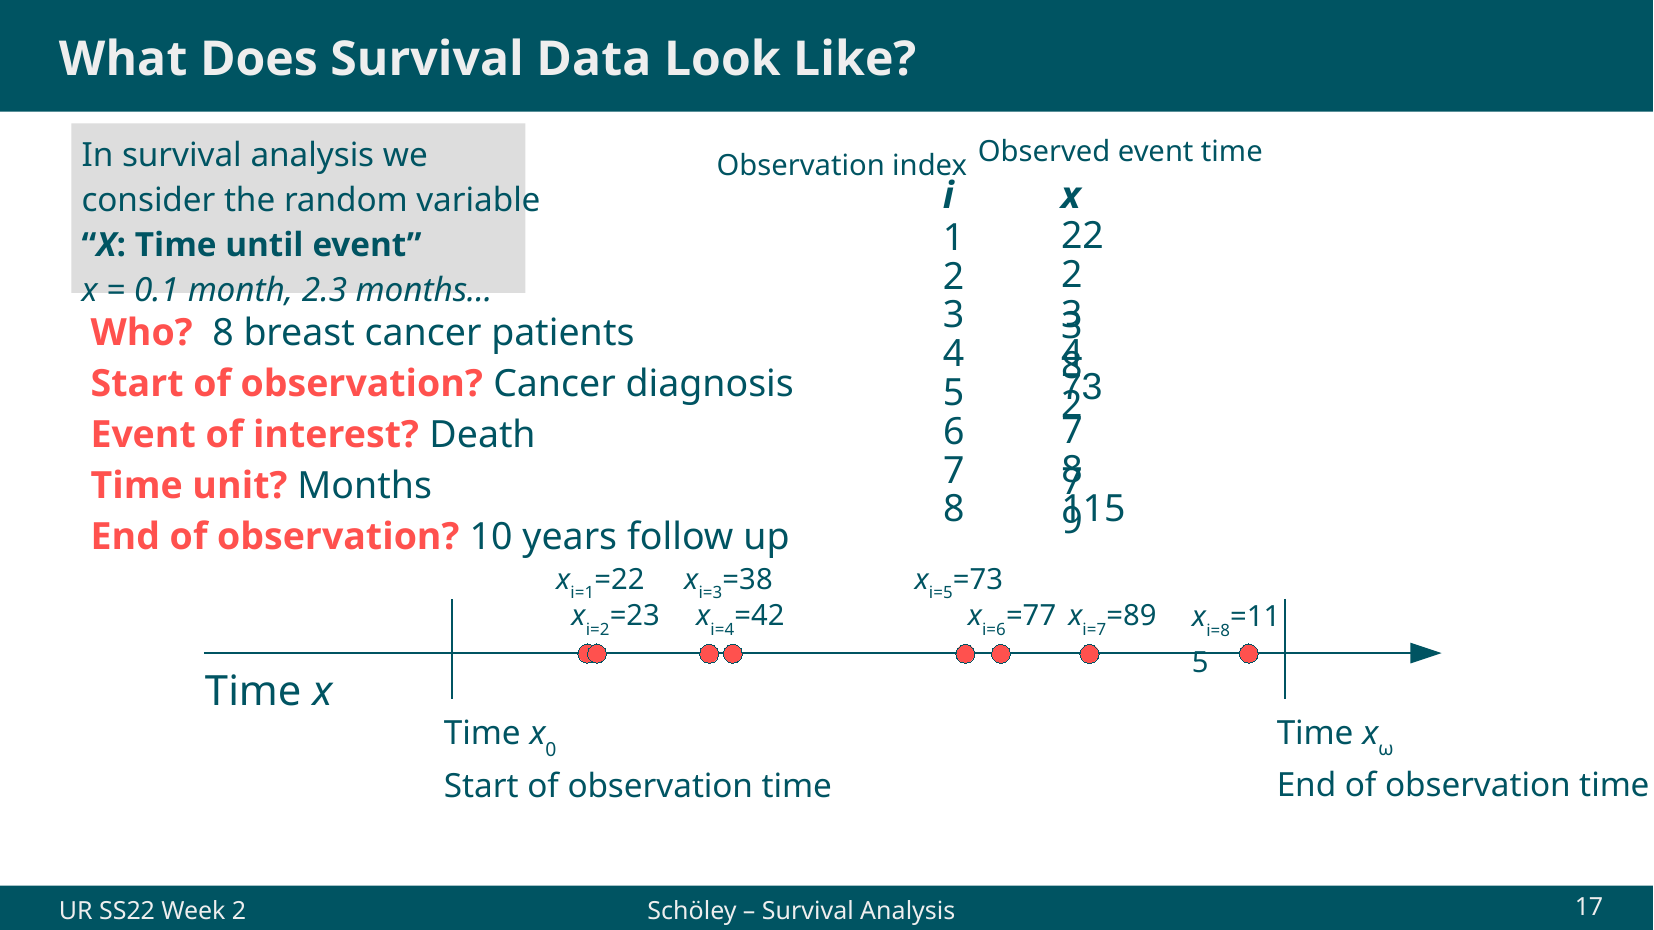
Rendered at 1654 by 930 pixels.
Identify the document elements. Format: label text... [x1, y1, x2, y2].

text_box xi=3=38 [669, 550, 776, 607]
text_box xi=4=42 [681, 586, 788, 643]
text_box 2 [928, 241, 979, 280]
text_box xi=1=22 [541, 550, 648, 607]
text_box [577, 643, 607, 664]
text_box [699, 644, 719, 664]
text_box 73 [1046, 378, 1118, 395]
text_box 77 [1046, 395, 1119, 435]
text_box xi=2=23 [556, 586, 663, 643]
text_box 23 [1046, 240, 1118, 279]
text_box Observed event time [963, 123, 1229, 173]
title What Does Survival Data Look Like? [58, 0, 1594, 117]
text_box Time x0 Start of observation time [429, 702, 1151, 817]
text_box 22 [1046, 200, 1118, 240]
text_box Who? 8 breast cancer patients Start of observation? Cancer diagnosis Event of interest? Death Time unit? Months End of observation? 10 years follow up [75, 297, 759, 533]
text_box 3 [928, 280, 979, 319]
text_box [991, 644, 1011, 664]
text_box [1239, 644, 1259, 664]
text_box x [1046, 173, 1095, 200]
text_box [723, 644, 743, 664]
text_box 38 [1046, 279, 1118, 319]
text_box 7 [928, 435, 980, 474]
text_box 6 [928, 396, 980, 435]
text_box i [928, 161, 968, 202]
text_box 1 [928, 202, 979, 241]
text_box In survival analysis we consider the random variable “X: Time until event” x = 0.1 month, 2.3 months… [66, 123, 526, 293]
text_box 5 [928, 358, 979, 396]
text_box Time xω End of observation time [1262, 701, 1653, 816]
text_box 4 [928, 319, 979, 358]
text_box 115 [1046, 474, 1140, 534]
text_box 42 [1046, 319, 1118, 378]
text_box xi=7=89 [1053, 586, 1160, 643]
text_box xi=6=77 [953, 586, 1053, 643]
text_box xi=8=115 [1177, 588, 1305, 644]
text_box 8 [928, 474, 980, 534]
text_box xi=5=73 [899, 550, 1006, 607]
text_box [955, 644, 976, 664]
text_box Time x [190, 652, 912, 767]
text_box Observation index [701, 137, 940, 187]
text_box [1079, 644, 1100, 664]
text_box 89 [1046, 435, 1119, 474]
